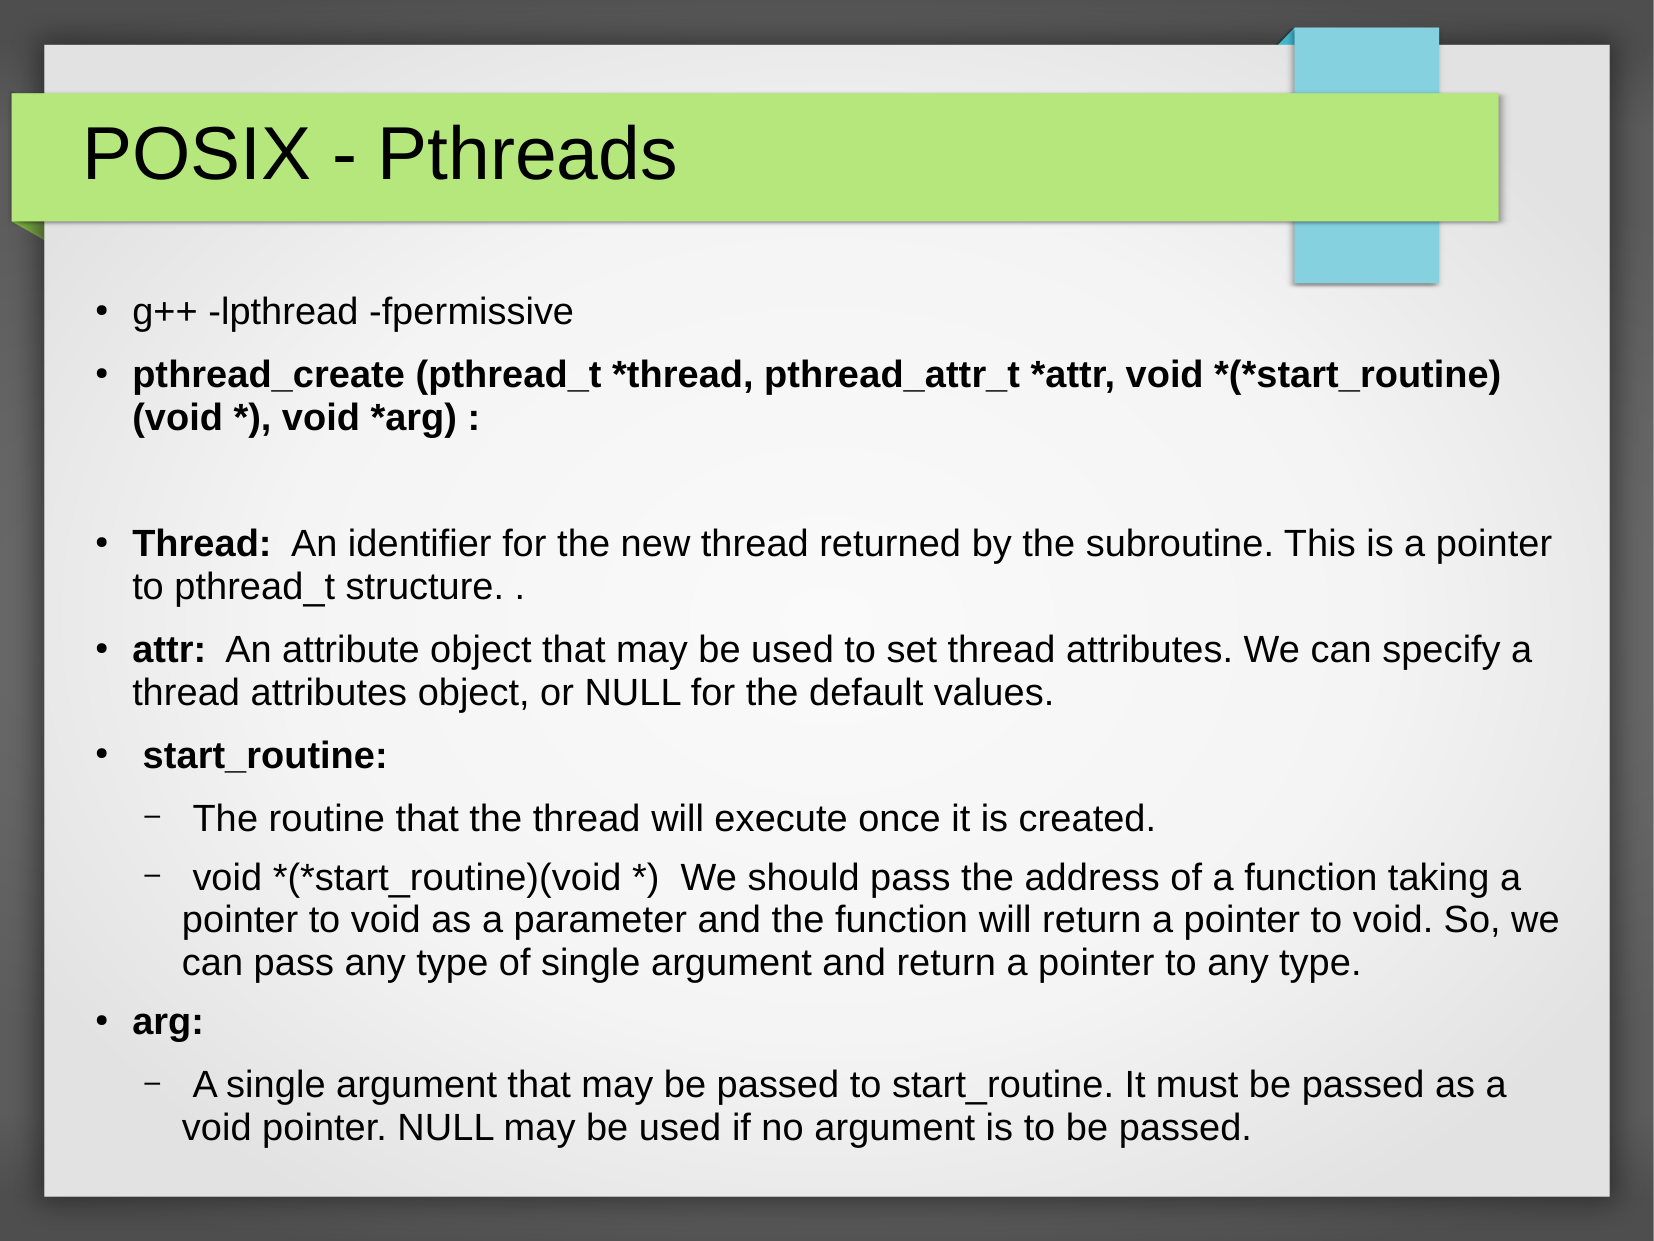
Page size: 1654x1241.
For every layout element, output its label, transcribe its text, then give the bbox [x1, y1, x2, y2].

picture [0, 0, 1654, 1241]
title POSIX - Pthreads [82, 94, 1264, 213]
list g++ -lpthread -fpermissive pthread_create (pthread_t *thread, pthread_attr_t *attr, void *(*start_routine)(void *), void *arg) : Thread: An identifier for the new thread returned by the subroutine. This is a pointer to pthread_t structure. . attr: An attribute object that may be used to set thread attributes. We can specify a thread attributes object, or NULL for the default values. start_routine: The routine that the thread will execute once it is created. void *(*start_routine)(void *) We should pass the address of a function taking a pointer to void as a parameter and the function will return a pointer to void. So, we can pass any type of single argument and return a pointer to any type. arg: A single argument that may be passed to start_routine. It must be passed as a void pointer. NULL may be used if no argument is to be passed. [82, 290, 1571, 1158]
